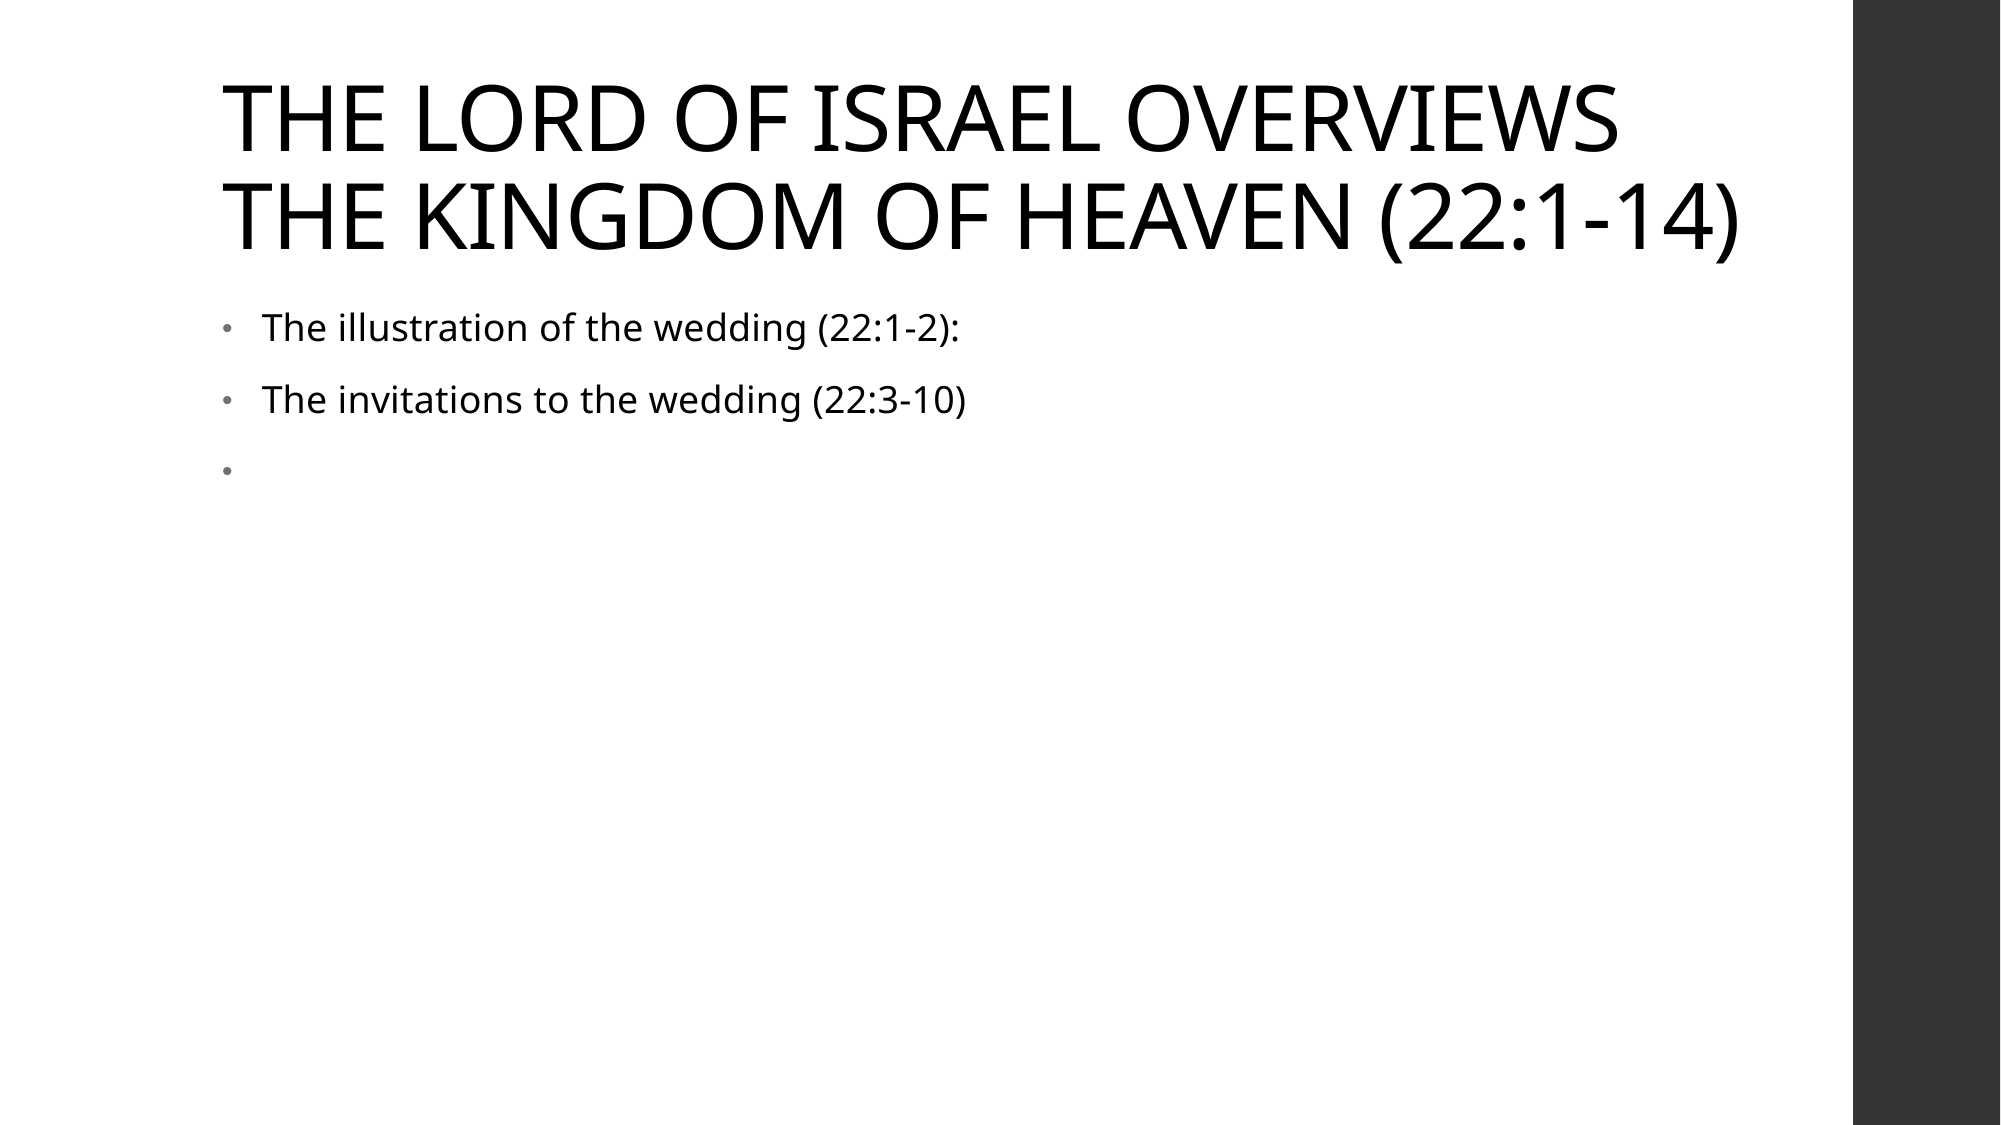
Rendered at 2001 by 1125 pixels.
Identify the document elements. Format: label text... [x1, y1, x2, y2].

list The illustration of the wedding (22:1-2): The invitations to the wedding (22:3-10) [206, 299, 1617, 1014]
title THE LORD OF ISRAEL OVERVIEWS THE KINGDOM OF HEAVEN (22:1-14) [206, 60, 1797, 278]
